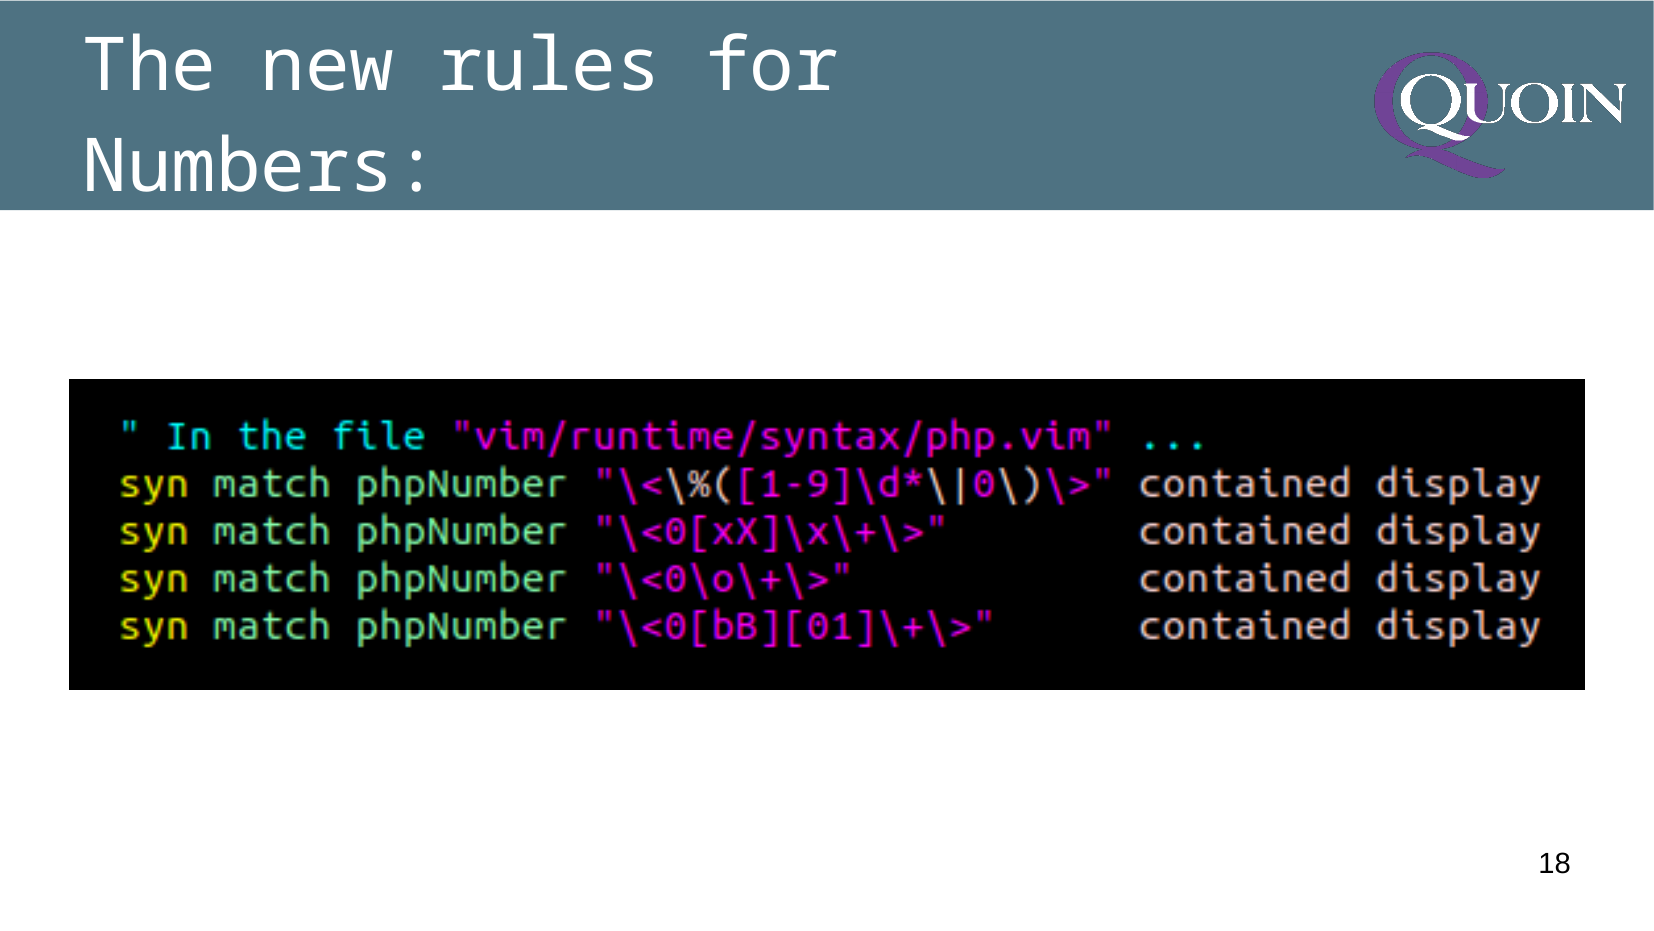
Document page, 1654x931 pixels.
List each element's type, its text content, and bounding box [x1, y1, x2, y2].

title The new rules for Numbers: [82, 35, 1235, 189]
picture [69, 379, 1585, 691]
picture [1372, 49, 1654, 180]
